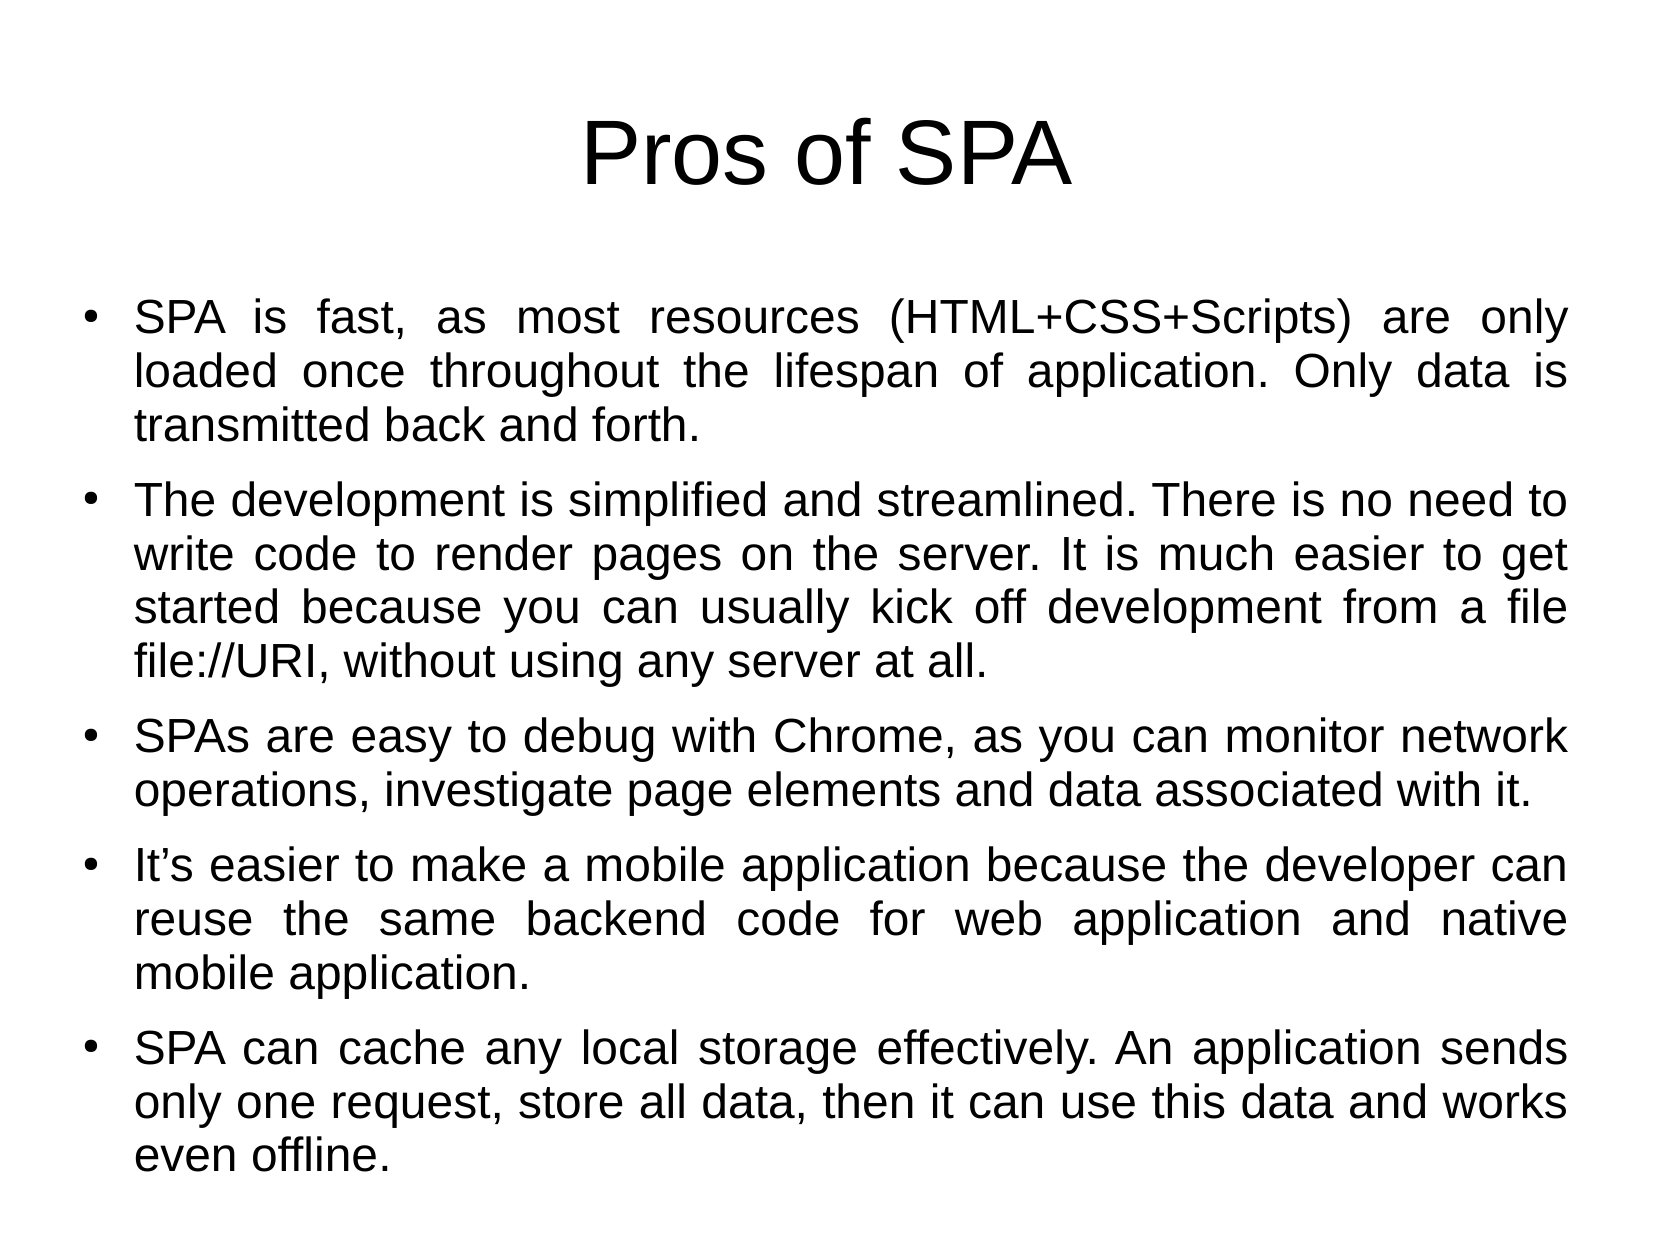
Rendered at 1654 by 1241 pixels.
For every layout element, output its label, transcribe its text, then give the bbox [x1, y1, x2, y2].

list SPA is fast, as most resources (HTML+CSS+Scripts) are only loaded once throughout the lifespan of application. Only data is transmitted back and forth. The development is simplified and streamlined. There is no need to write code to render pages on the server. It is much easier to get started because you can usually kick off development from a file file://URI, without using any server at all. SPAs are easy to debug with Chrome, as you can monitor network operations, investigate page elements and data associated with it. It’s easier to make a mobile application because the developer can reuse the same backend code for web application and native mobile application. SPA can cache any local storage effectively. An application sends only one request, store all data, then it can use this data and works even offline. [82, 290, 1571, 1186]
title Pros of SPA [82, 49, 1571, 257]
